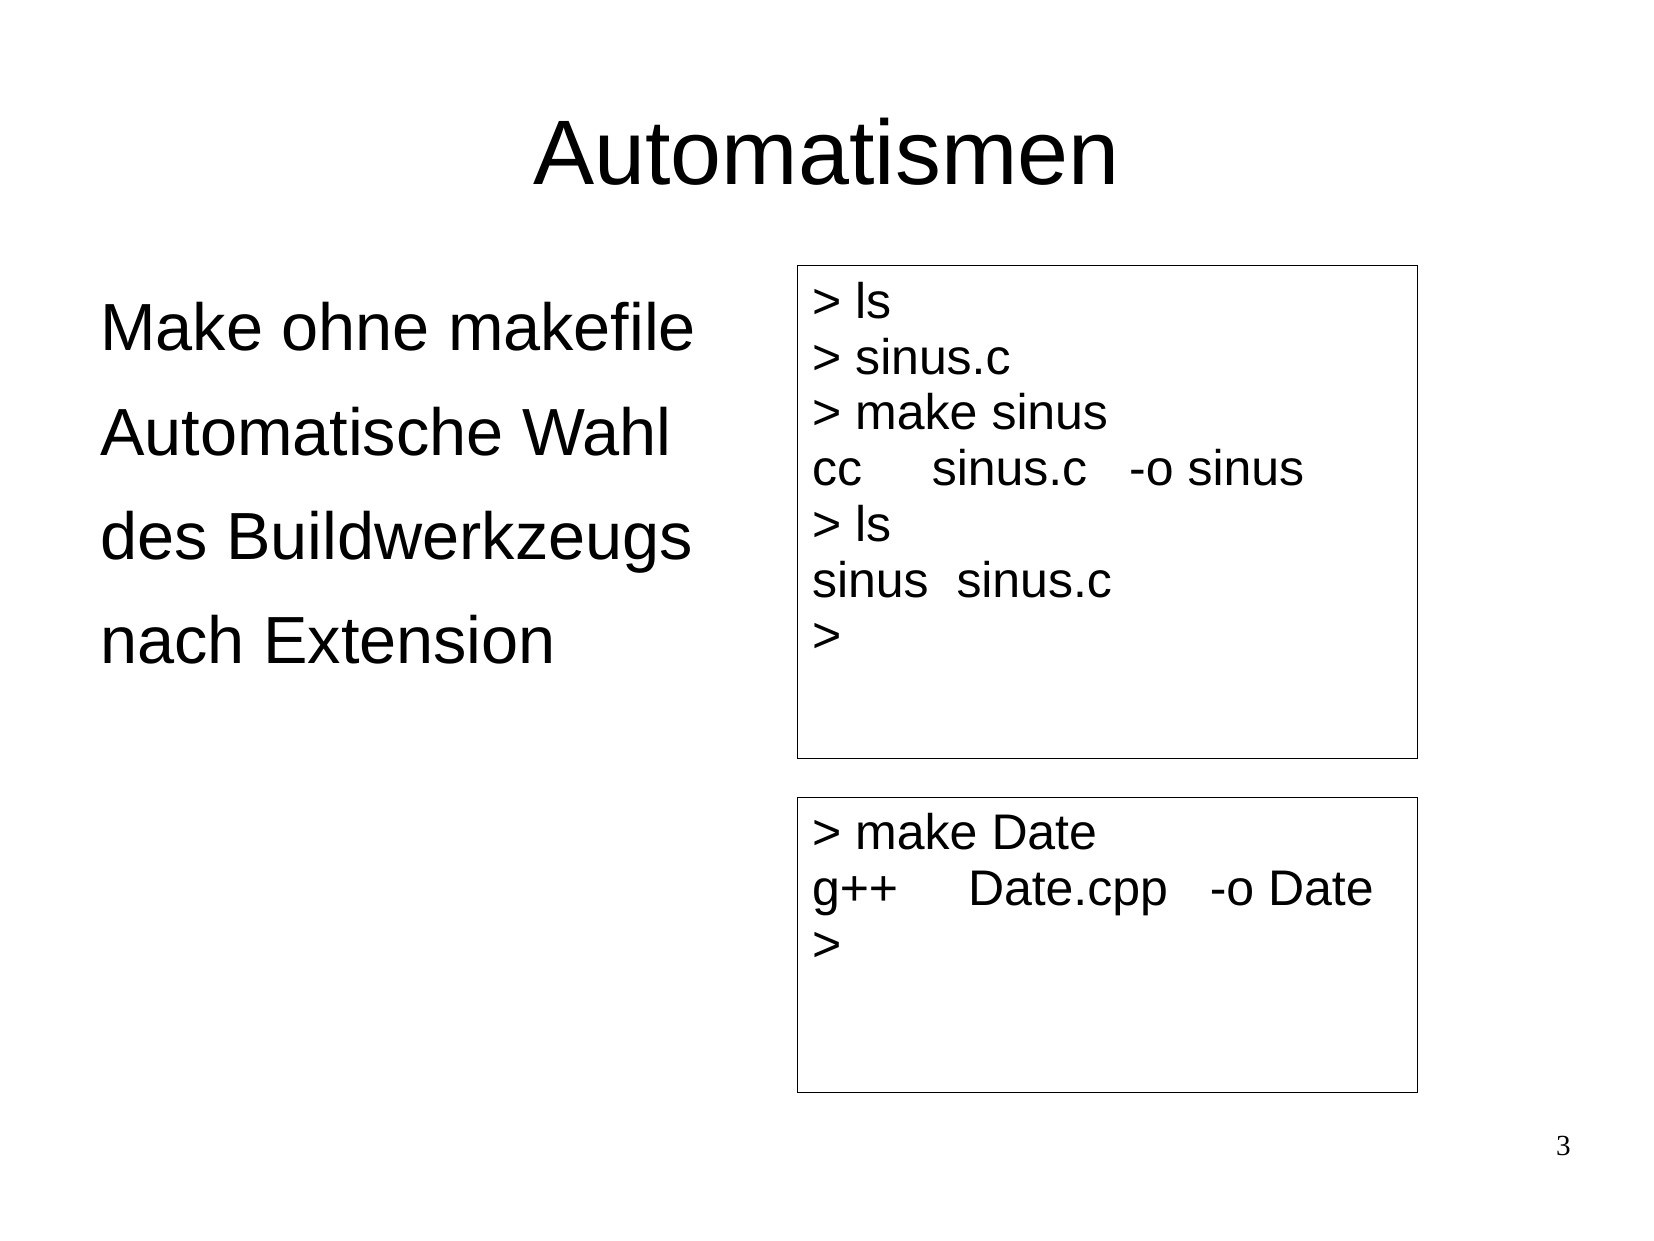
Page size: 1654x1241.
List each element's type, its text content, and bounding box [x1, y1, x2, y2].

list Make ohne makefile Automatische Wahl des Buildwerkzeugs nach Extension [82, 290, 1571, 1094]
text_box > make Date g++ Date.cpp -o Date > [797, 797, 1418, 1093]
text_box > ls > sinus.c > make sinus cc sinus.c -o sinus > ls sinus sinus.c > [797, 265, 1418, 759]
title Automatismen [82, 56, 1571, 250]
